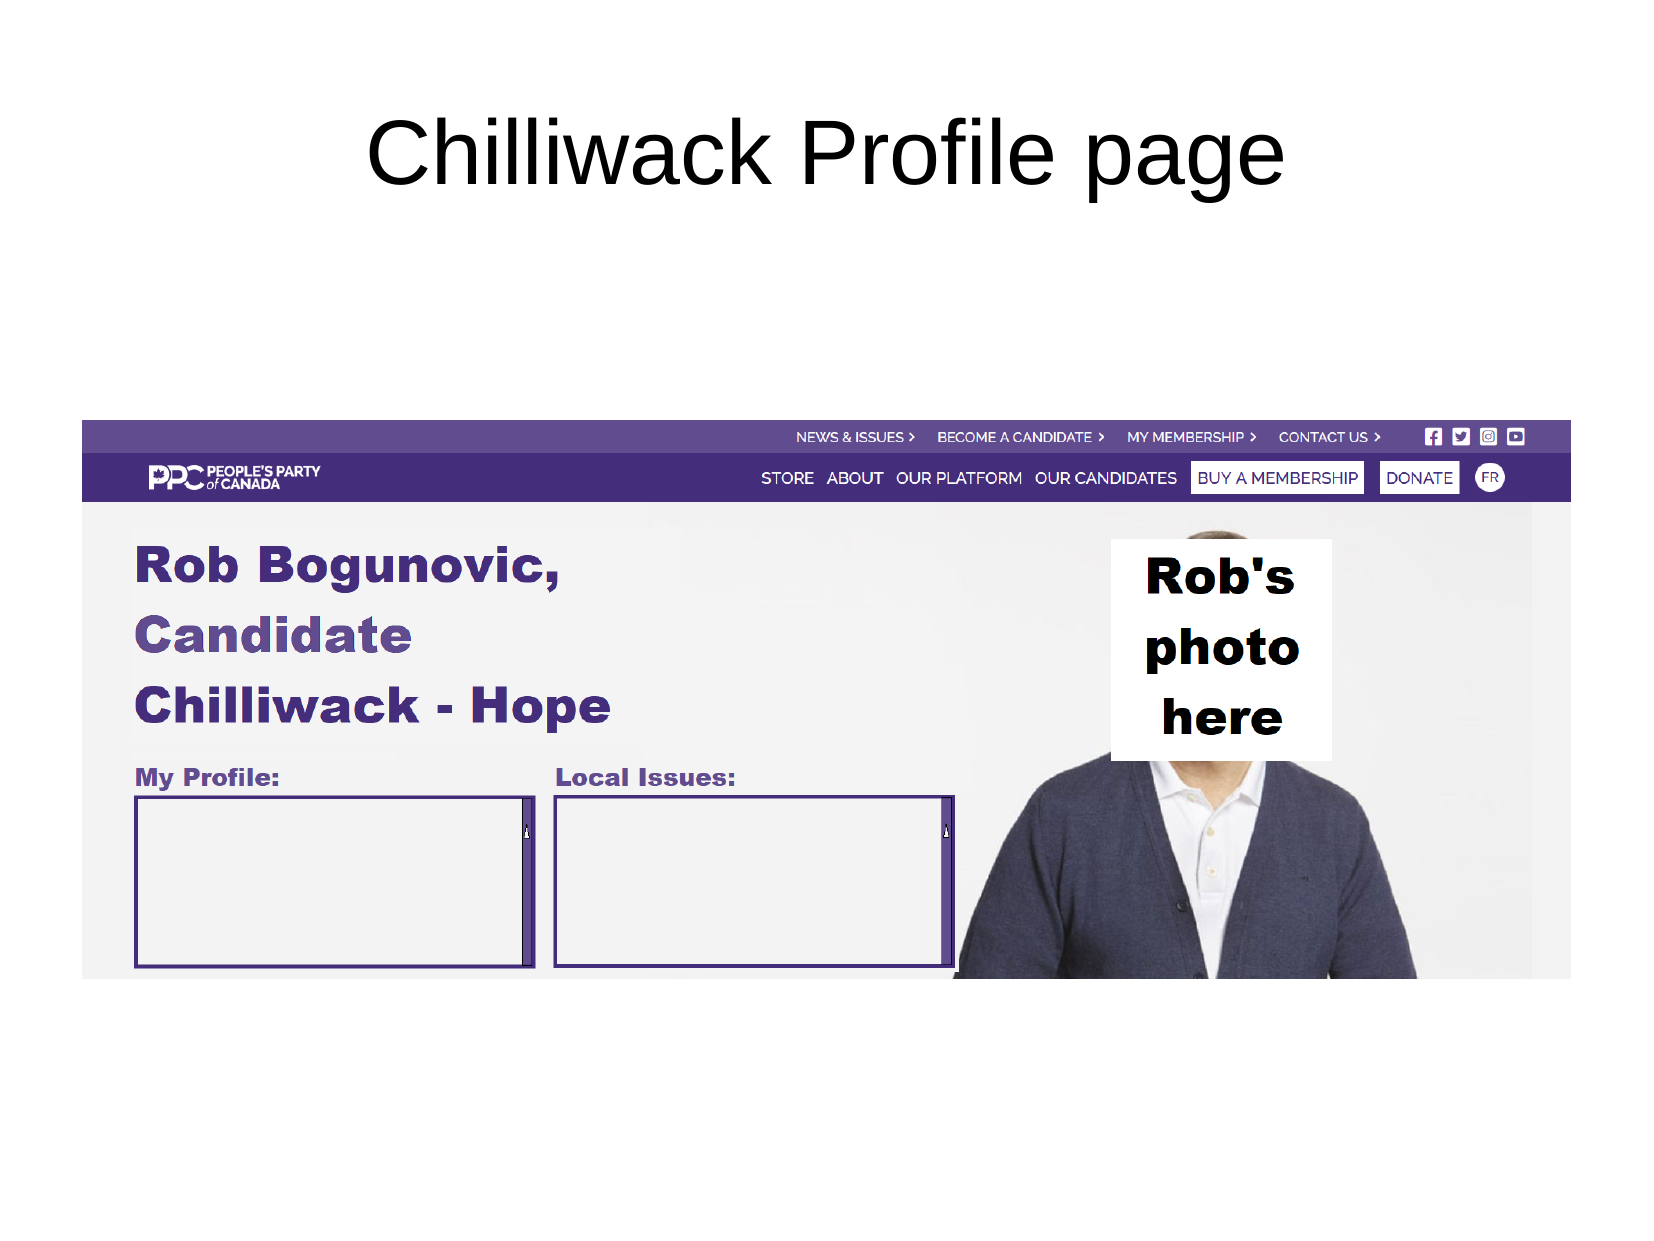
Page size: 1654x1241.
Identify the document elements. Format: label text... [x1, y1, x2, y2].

picture [82, 420, 1571, 979]
title Chilliwack Profile page [82, 49, 1571, 257]
